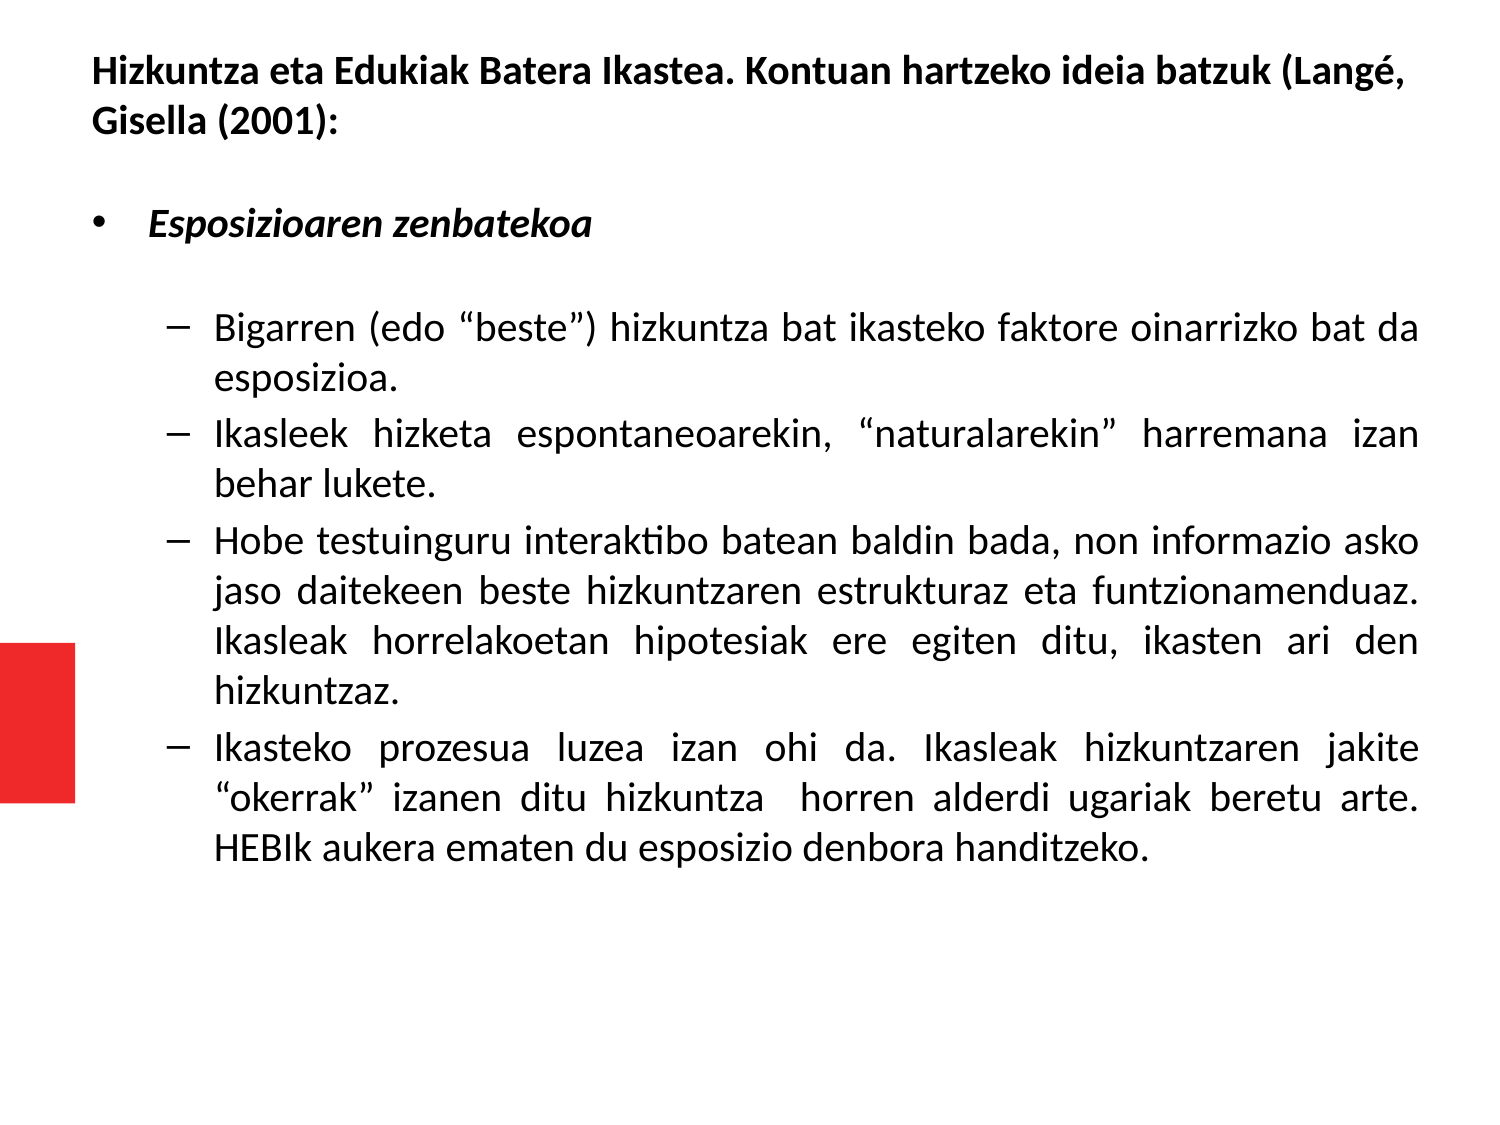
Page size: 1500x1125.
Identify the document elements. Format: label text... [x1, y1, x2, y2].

list Hizkuntza eta Edukiak Batera Ikastea. Kontuan hartzeko ideia batzuk (Langé, Gisella (2001): Esposizioaren zenbatekoa Bigarren (edo “beste”) hizkuntza bat ikasteko faktore oinarrizko bat da esposizioa. Ikasleek hizketa espontaneoarekin, “naturalarekin” harremana izan behar lukete. Hobe testuinguru interaktibo batean baldin bada, non informazio asko jaso daitekeen beste hizkuntzaren estrukturaz eta funtzionamenduaz. Ikasleak horrelakoetan hipotesiak ere egiten ditu, ikasten ari den hizkuntzaz. Ikasteko prozesua luzea izan ohi da. Ikasleak hizkuntzaren jakite “okerrak” izanen ditu hizkuntza horren alderdi ugariak beretu arte. HEBIk aukera ematen du esposizio denbora handitzeko. [76, 35, 1436, 1071]
